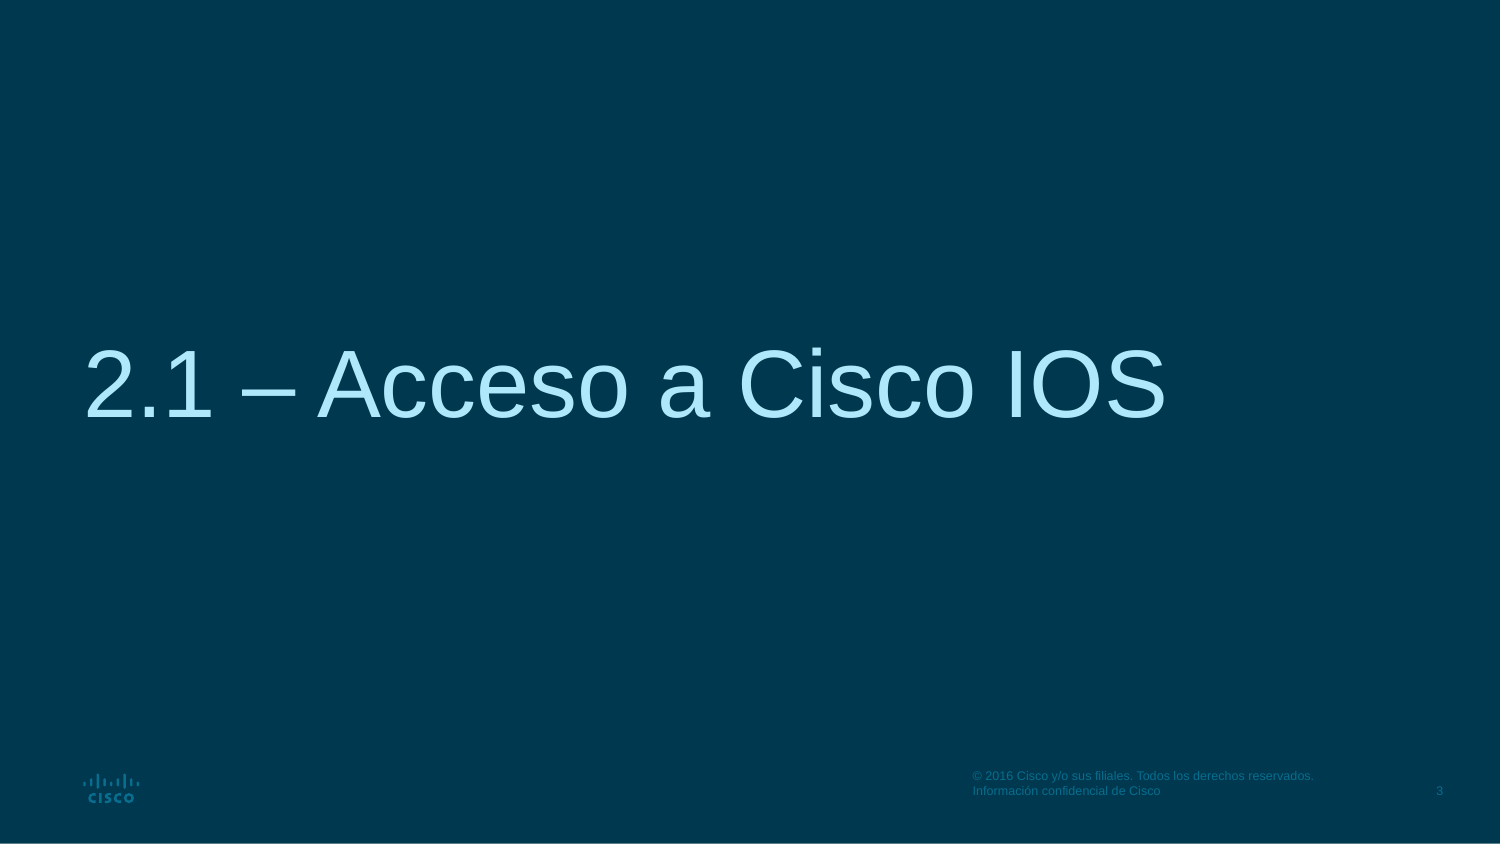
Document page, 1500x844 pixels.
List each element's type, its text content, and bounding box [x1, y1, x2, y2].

title 2.1 – Acceso a Cisco IOS [68, 293, 1315, 446]
